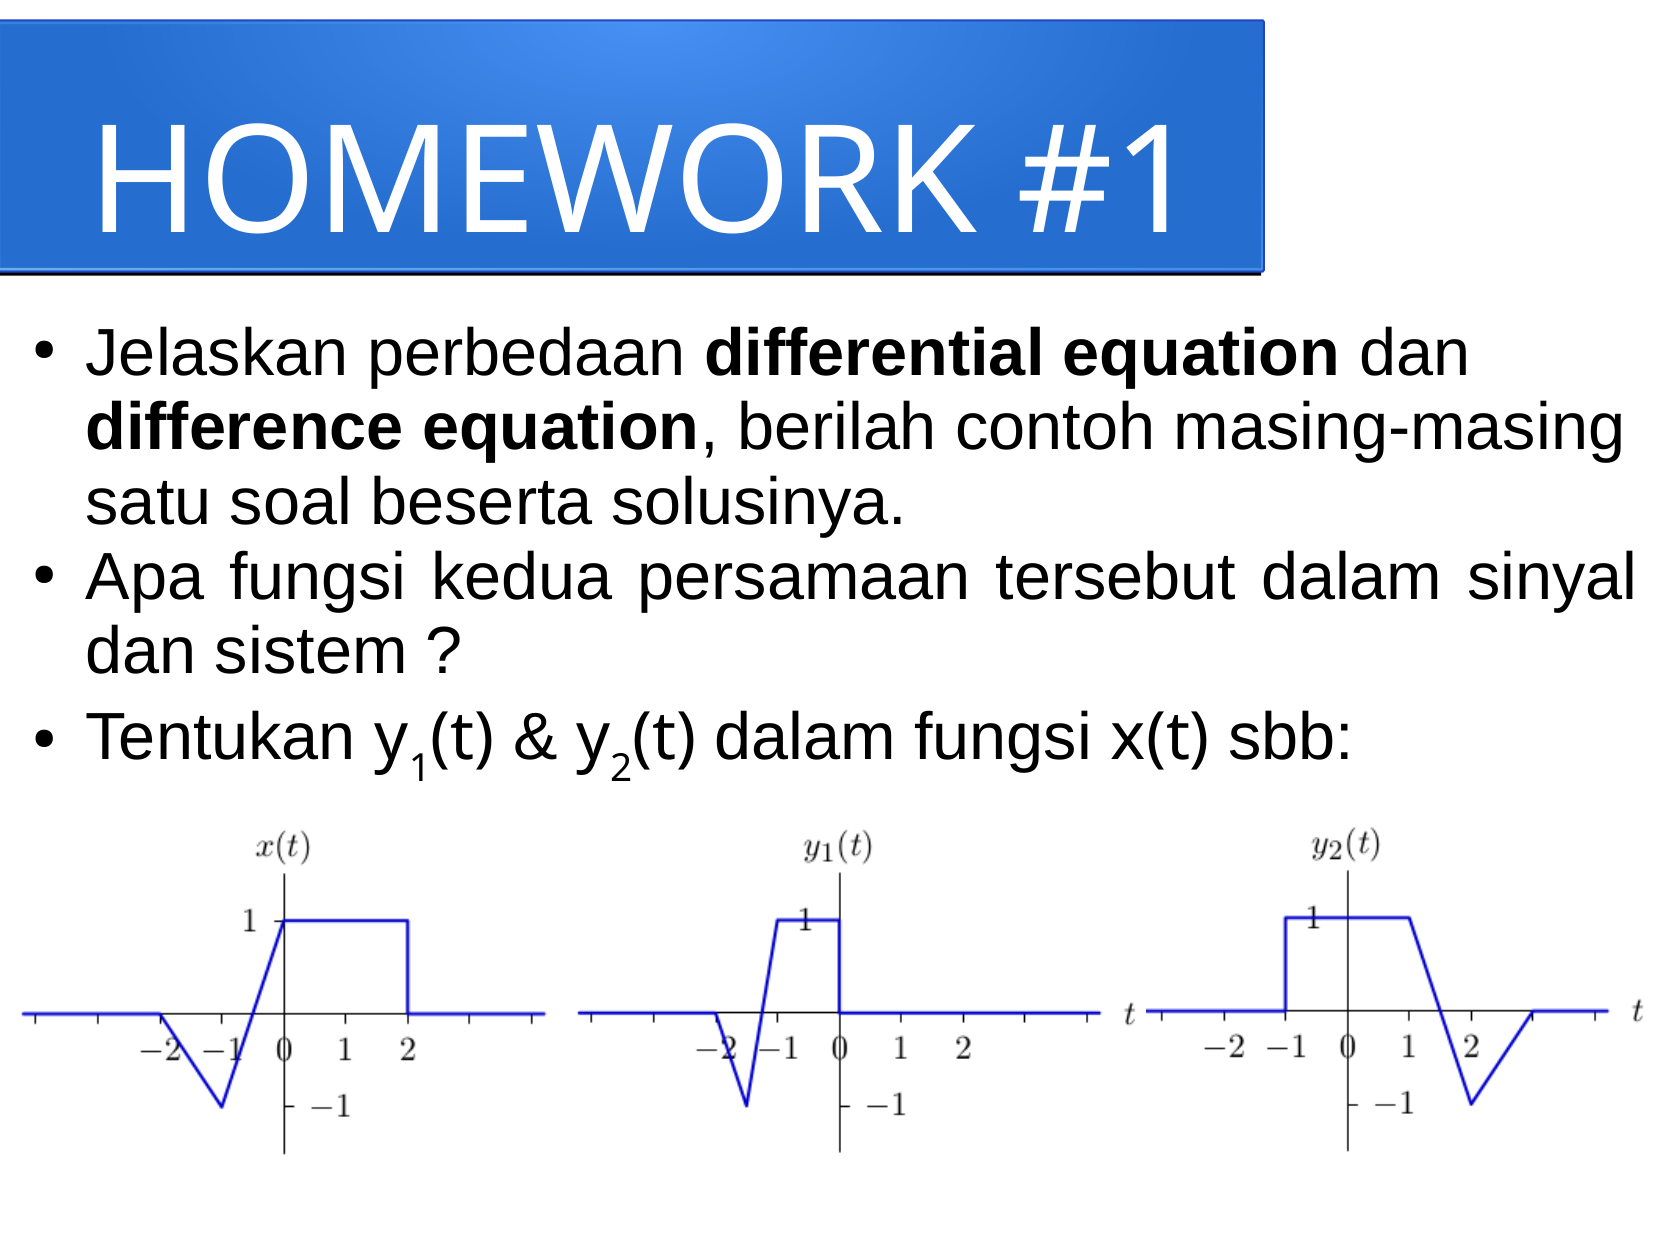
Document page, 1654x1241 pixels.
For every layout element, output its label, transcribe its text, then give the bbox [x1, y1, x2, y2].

text_box Jelaskan perbedaan differential equation dan difference equation, berilah contoh masing-masing satu soal beserta solusinya. Apa fungsi kedua persamaan tersebut dalam sinyal dan sistem ? Tentukan y1(t) & y2(t) dalam fungsi x(t) sbb: [0, 307, 1654, 972]
picture [5, 814, 1654, 1164]
text_box HOMEWORK #1 [73, 65, 1220, 249]
